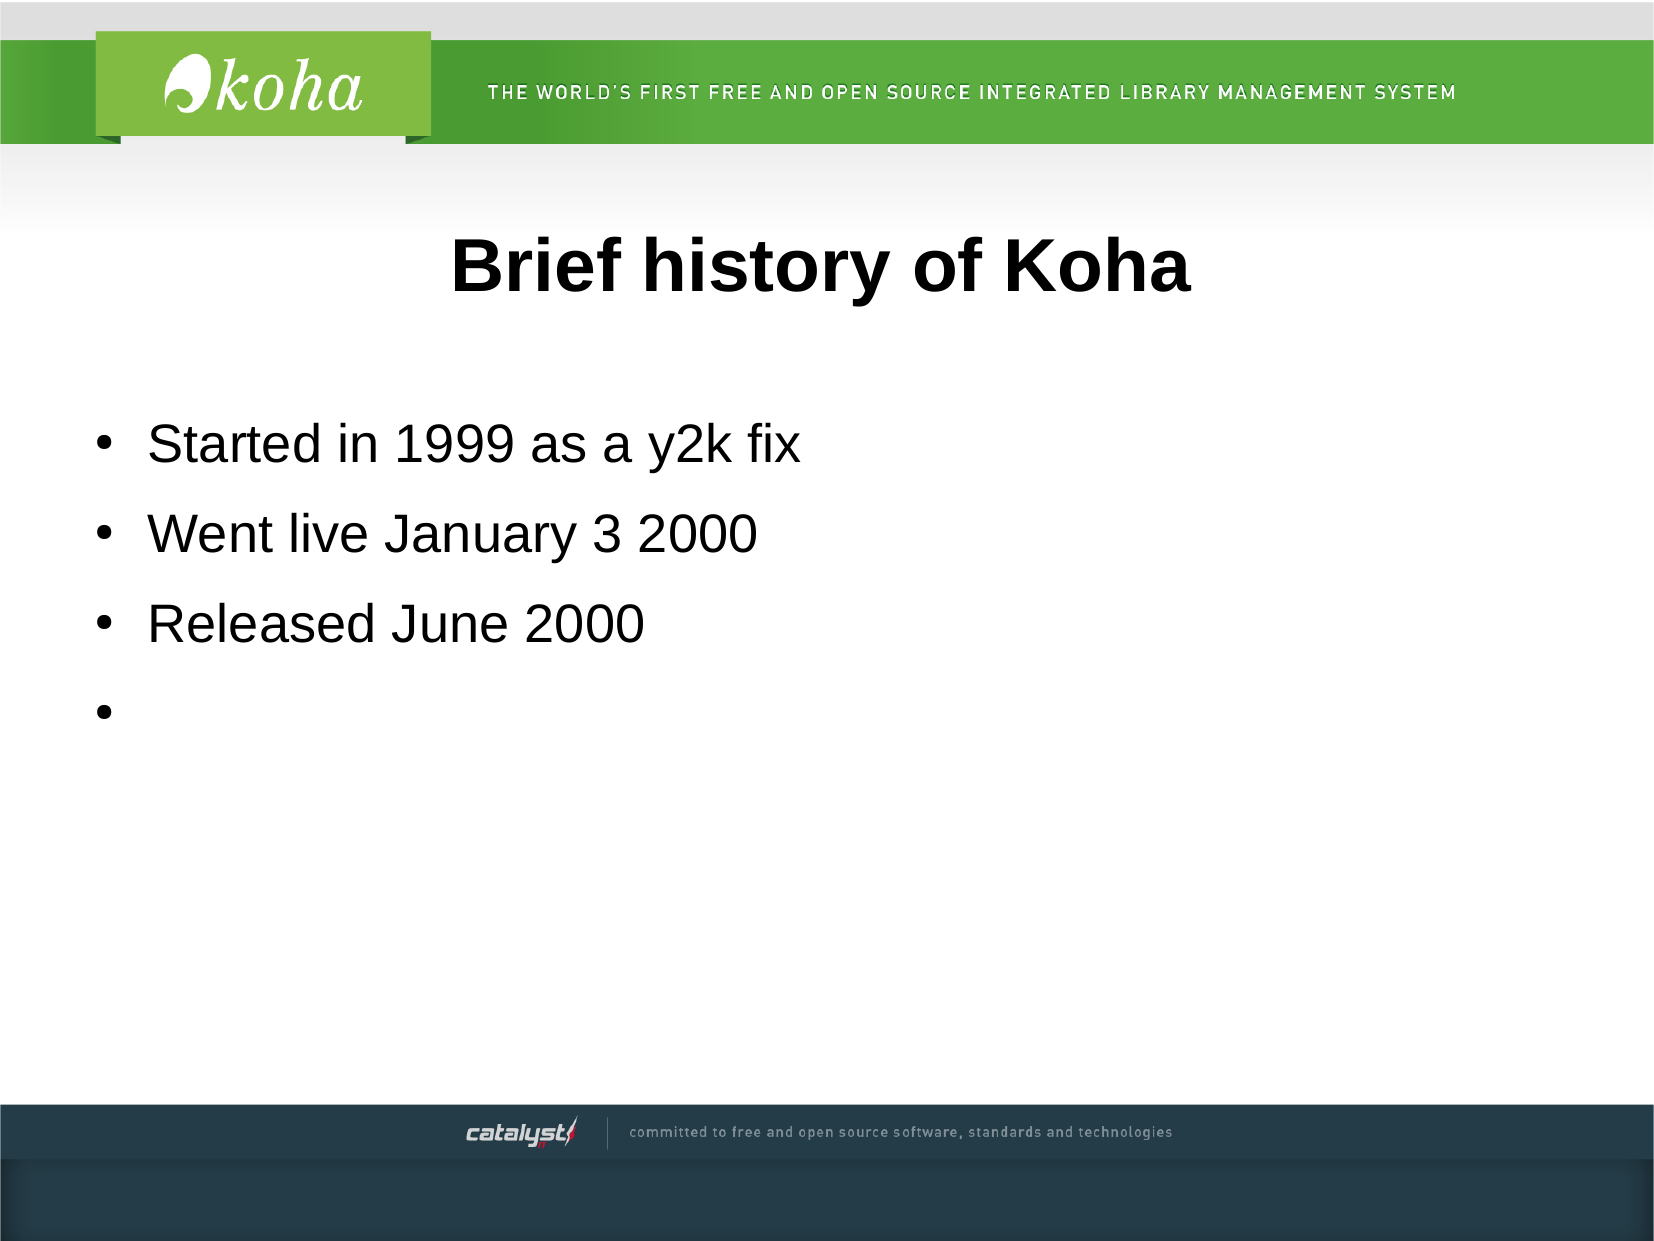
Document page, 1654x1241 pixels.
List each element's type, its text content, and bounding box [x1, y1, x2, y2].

list Started in 1999 as a y2k fix Went live January 3 2000 Released June 2000 [76, 413, 1565, 1133]
title Brief history of Koha [76, 177, 1565, 355]
picture [0, 2, 1654, 1241]
